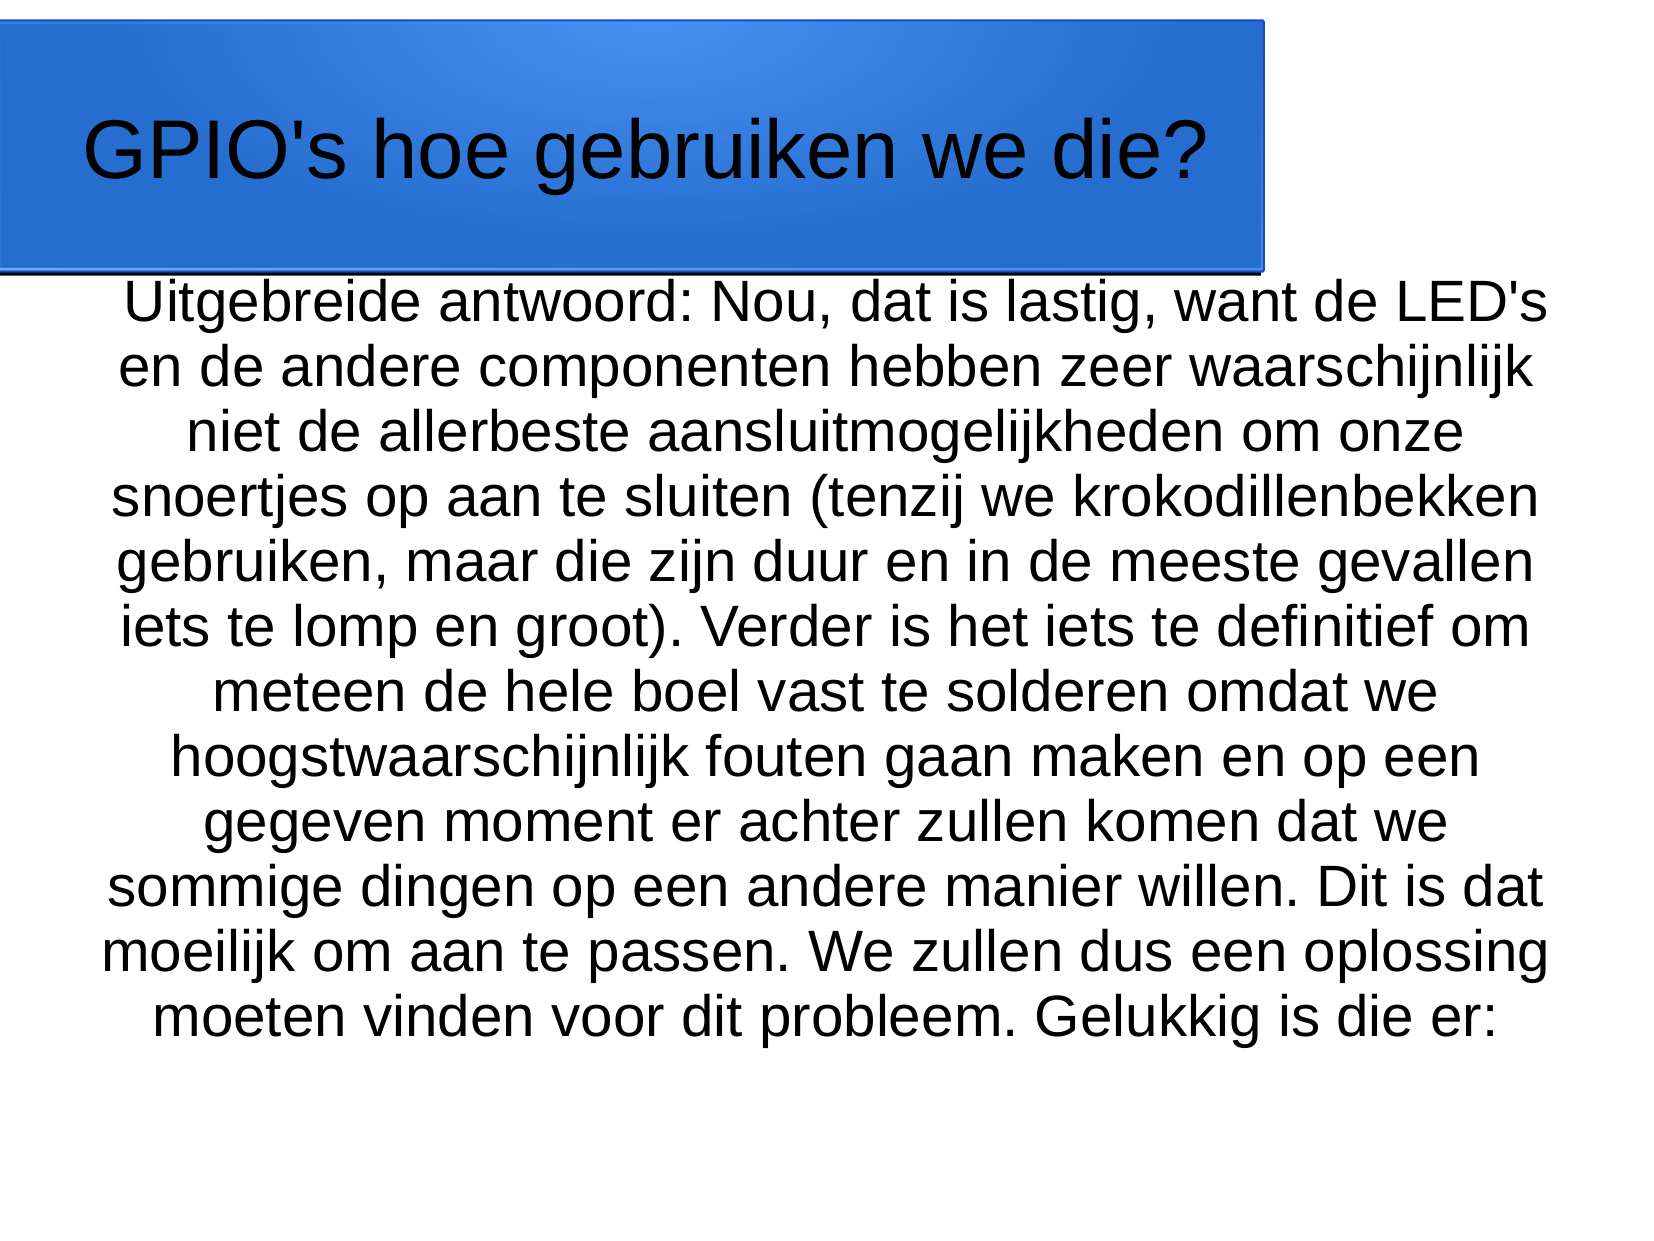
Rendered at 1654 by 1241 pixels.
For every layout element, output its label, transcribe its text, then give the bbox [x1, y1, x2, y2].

subtitle Uitgebreide antwoord: Nou, dat is lastig, want de LED's en de andere componenten hebben zeer waarschijnlijk niet de allerbeste aansluitmogelijkheden om onze snoertjes op aan te sluiten (tenzij we krokodillenbekken gebruiken, maar die zijn duur en in de meeste gevallen iets te lomp en groot). Verder is het iets te definitief om meteen de hele boel vast te solderen omdat we hoogstwaarschijnlijk fouten gaan maken en op een gegeven moment er achter zullen komen dat we sommige dingen op een andere manier willen. Dit is dat moeilijk om aan te passen. We zullen dus een oplossing moeten vinden voor dit probleem. Gelukkig is die er: [82, 268, 1571, 1049]
title GPIO's hoe gebruiken we die? [82, 47, 1235, 252]
